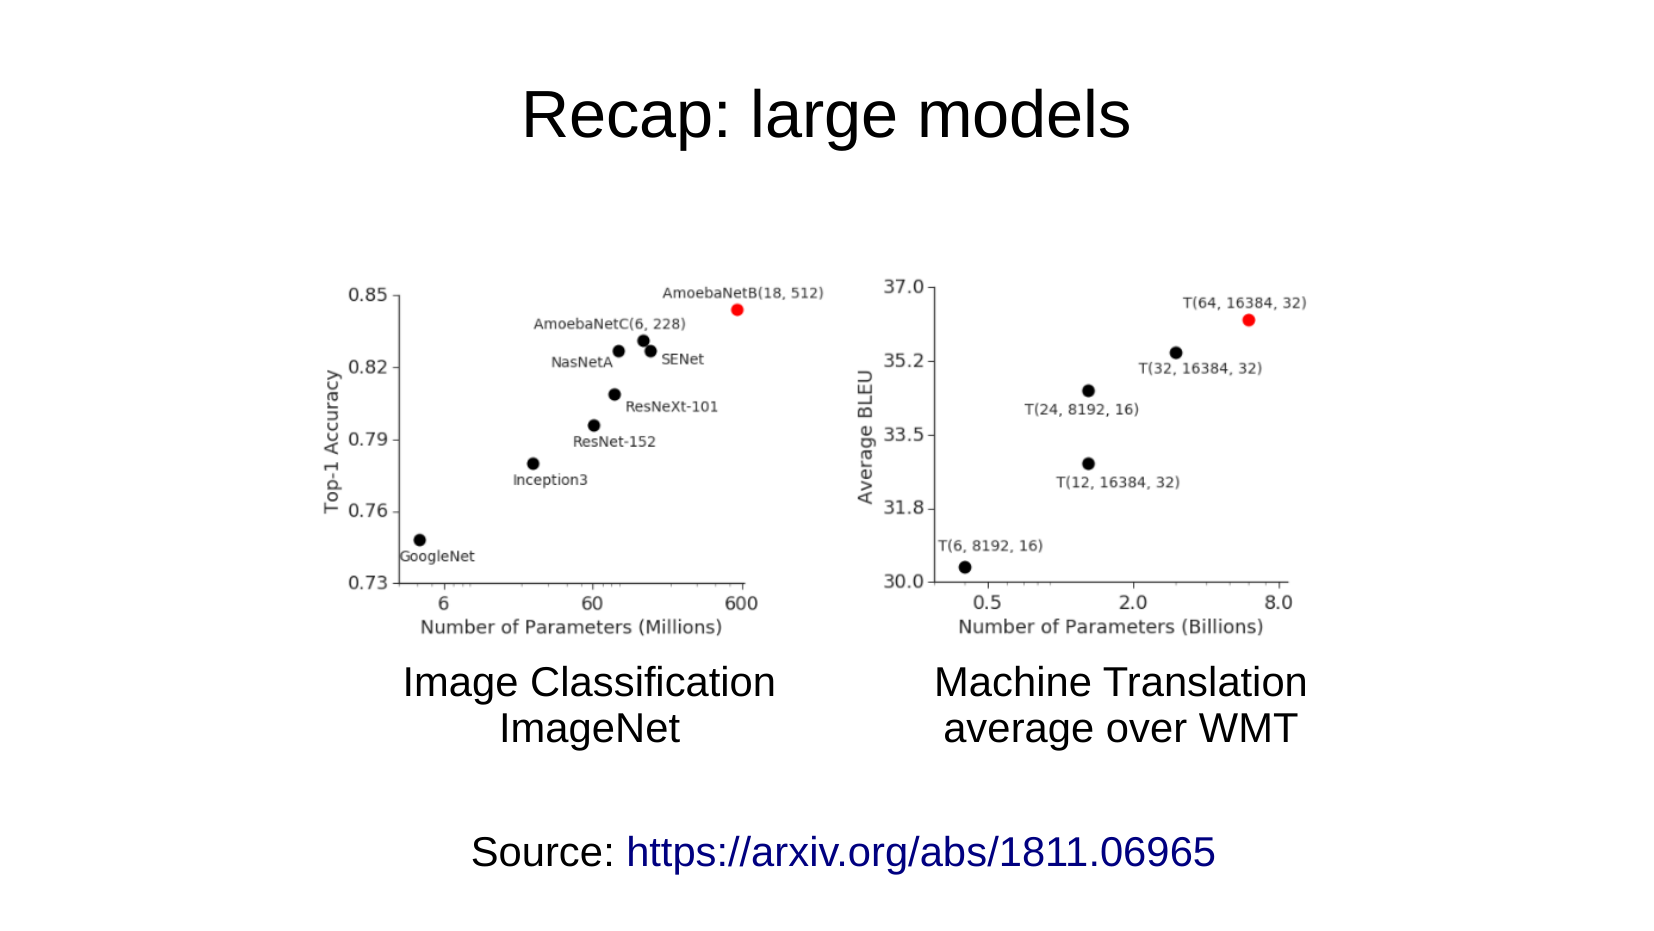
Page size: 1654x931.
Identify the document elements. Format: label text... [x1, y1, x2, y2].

title Recap: large models [82, 37, 1571, 193]
text_box Source: https://arxiv.org/abs/1811.06965 [456, 821, 1275, 921]
text_box Machine Translation average over WMT [898, 651, 1344, 806]
picture [306, 275, 1312, 639]
text_box Image Classification ImageNet [366, 651, 813, 806]
